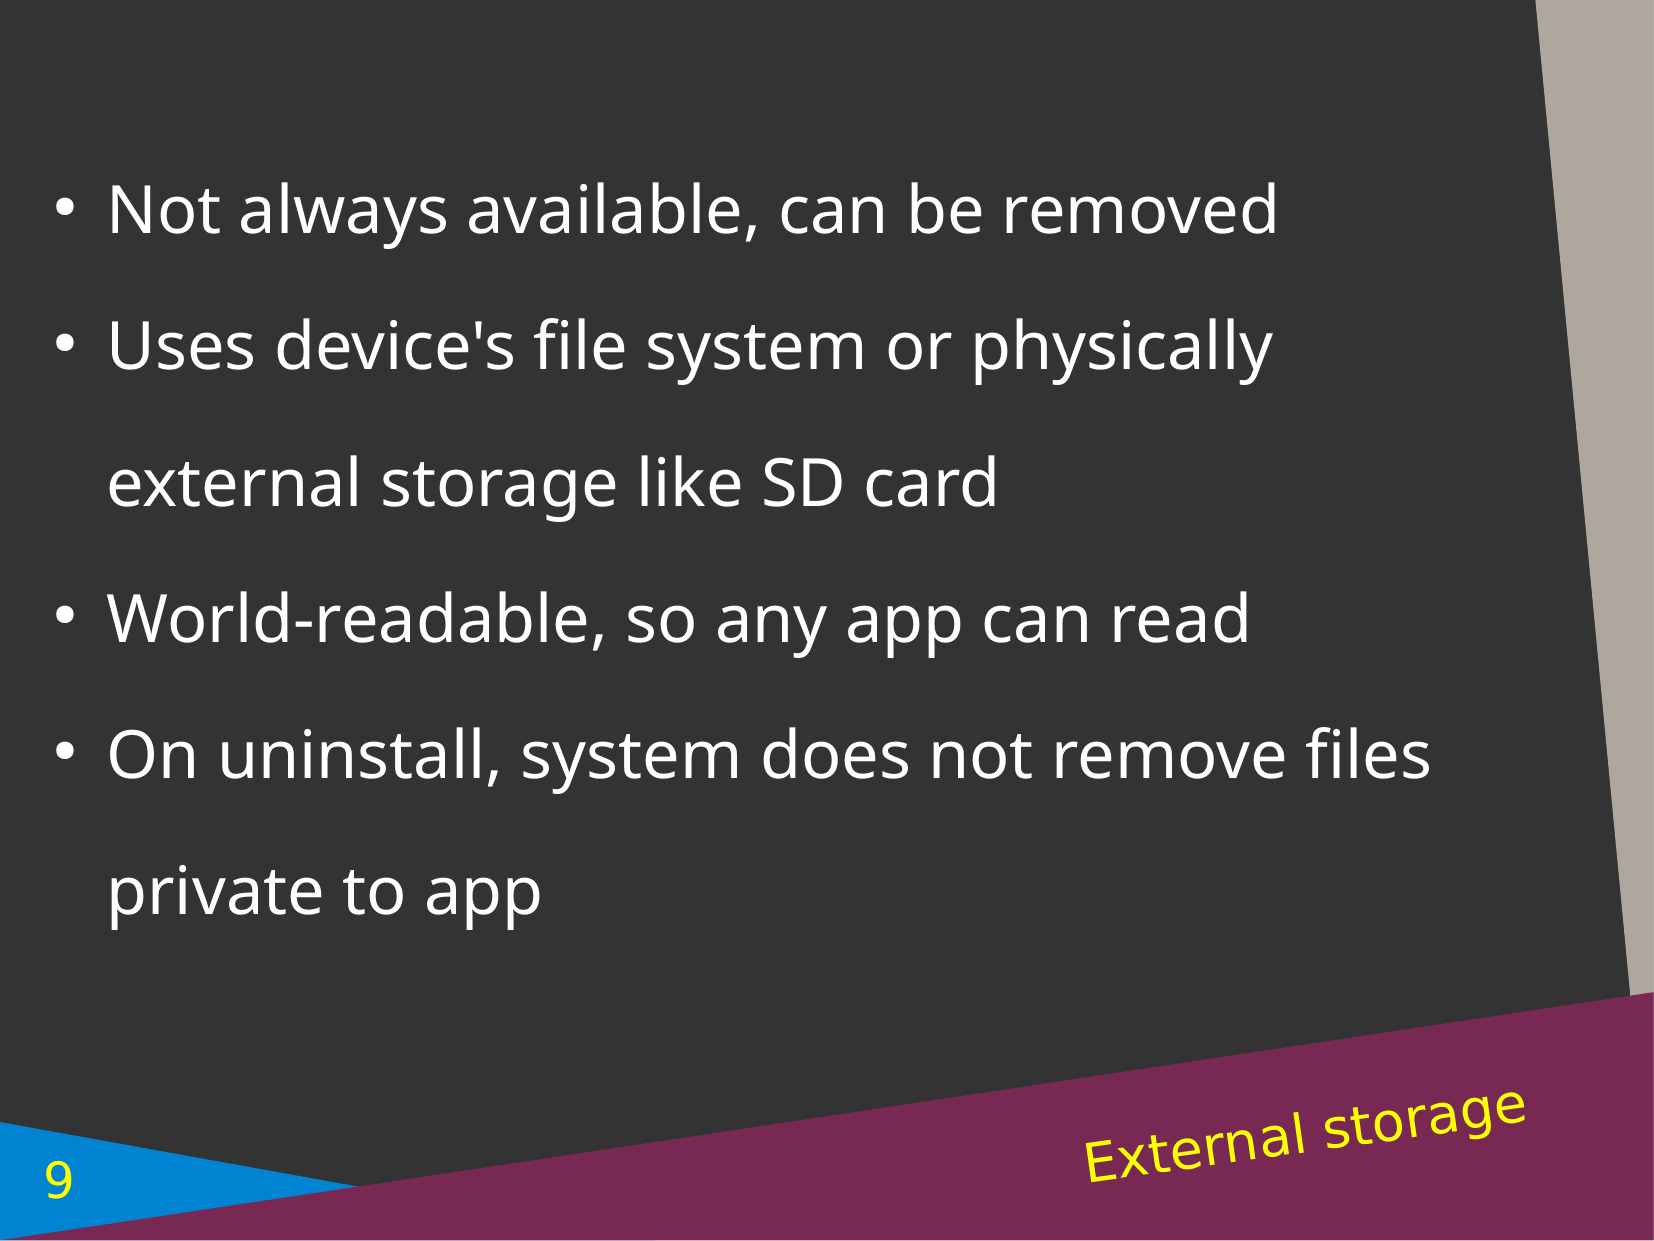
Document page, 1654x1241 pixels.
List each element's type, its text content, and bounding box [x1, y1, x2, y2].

list Not always available, can be removed Uses device's file system or physically external storage like SD card World-readable, so any app can read On uninstall, system does not remove files private to app [35, 59, 1524, 993]
title External storage [956, 995, 1654, 1241]
